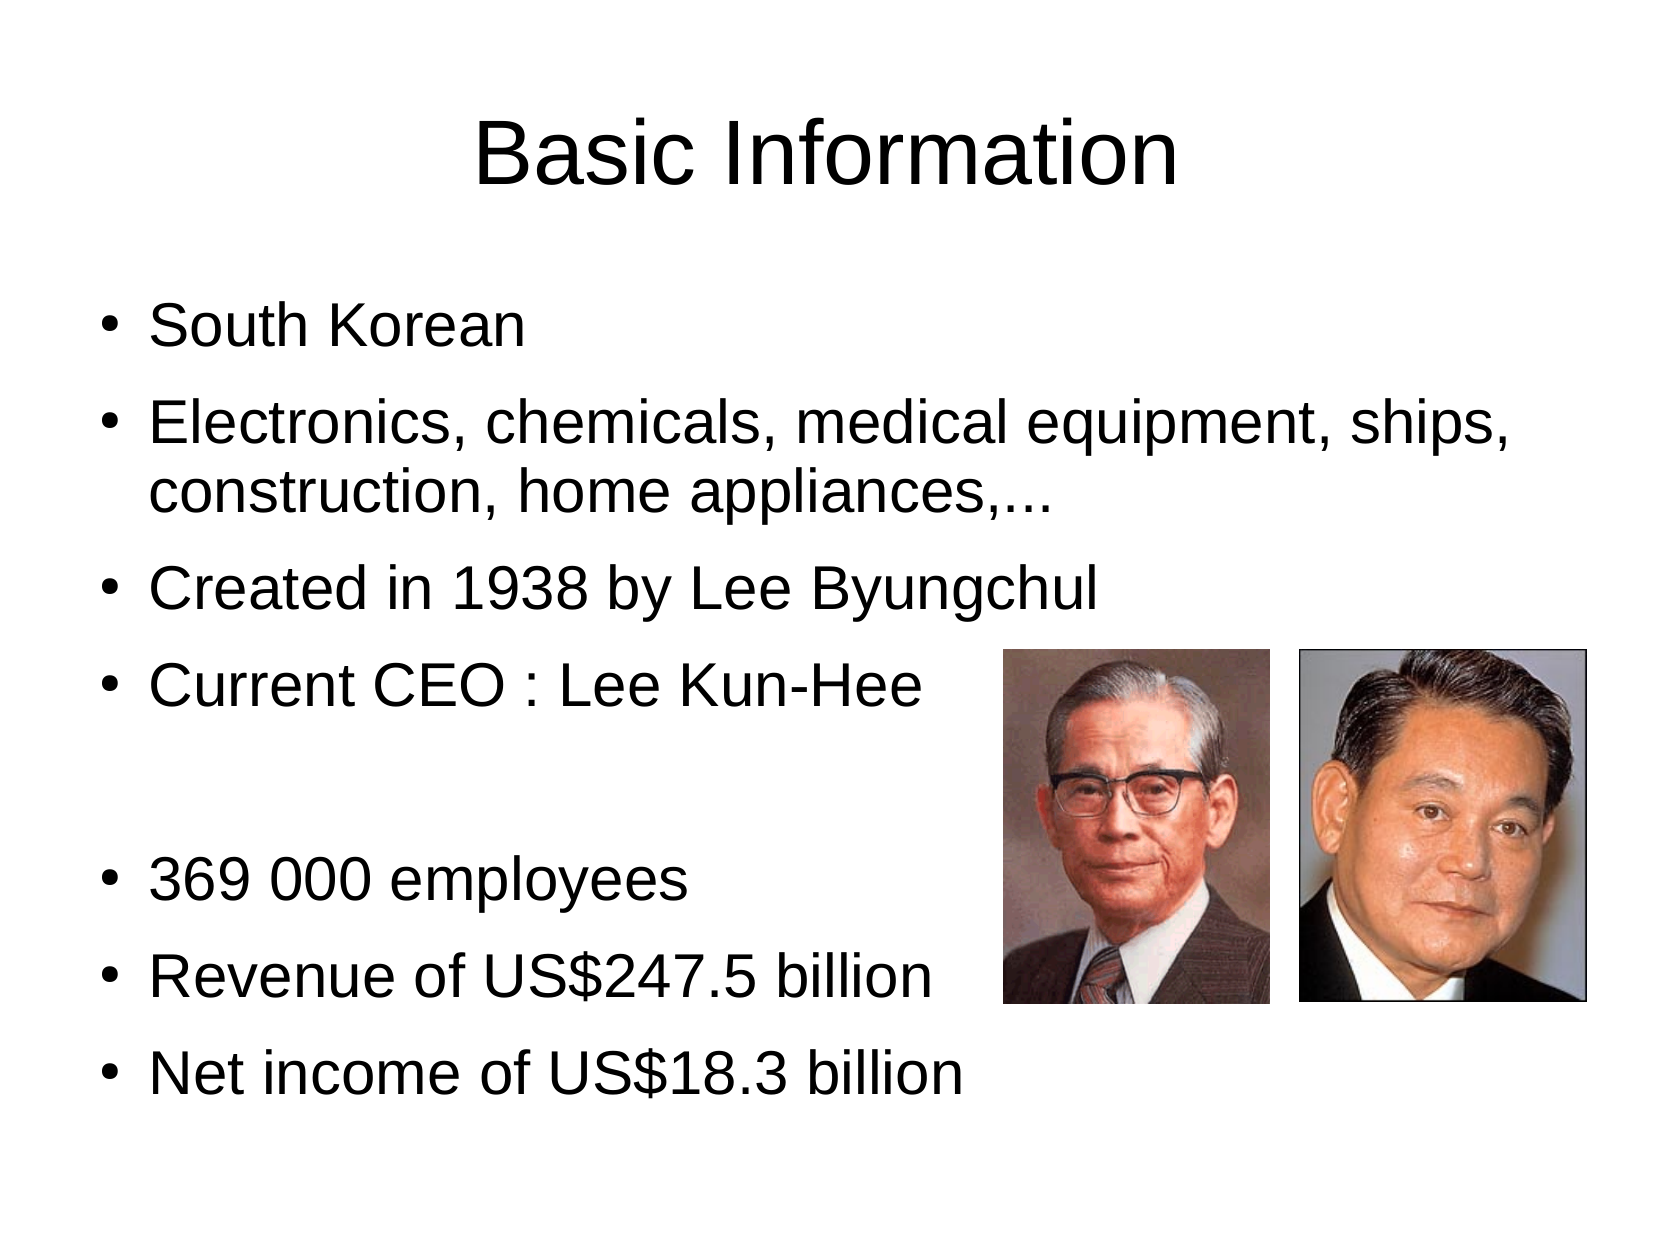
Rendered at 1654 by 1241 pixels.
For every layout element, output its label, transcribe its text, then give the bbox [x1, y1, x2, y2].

picture [1299, 649, 1587, 1002]
picture [1003, 649, 1270, 1004]
title Basic Information [82, 56, 1571, 250]
list South Korean Electronics, chemicals, medical equipment, ships, construction, home appliances,... Created in 1938 by Lee Byungchul Current CEO : Lee Kun-Hee 369 000 employees Revenue of US$247.5 billion Net income of US$18.3 billion [82, 290, 1571, 1109]
